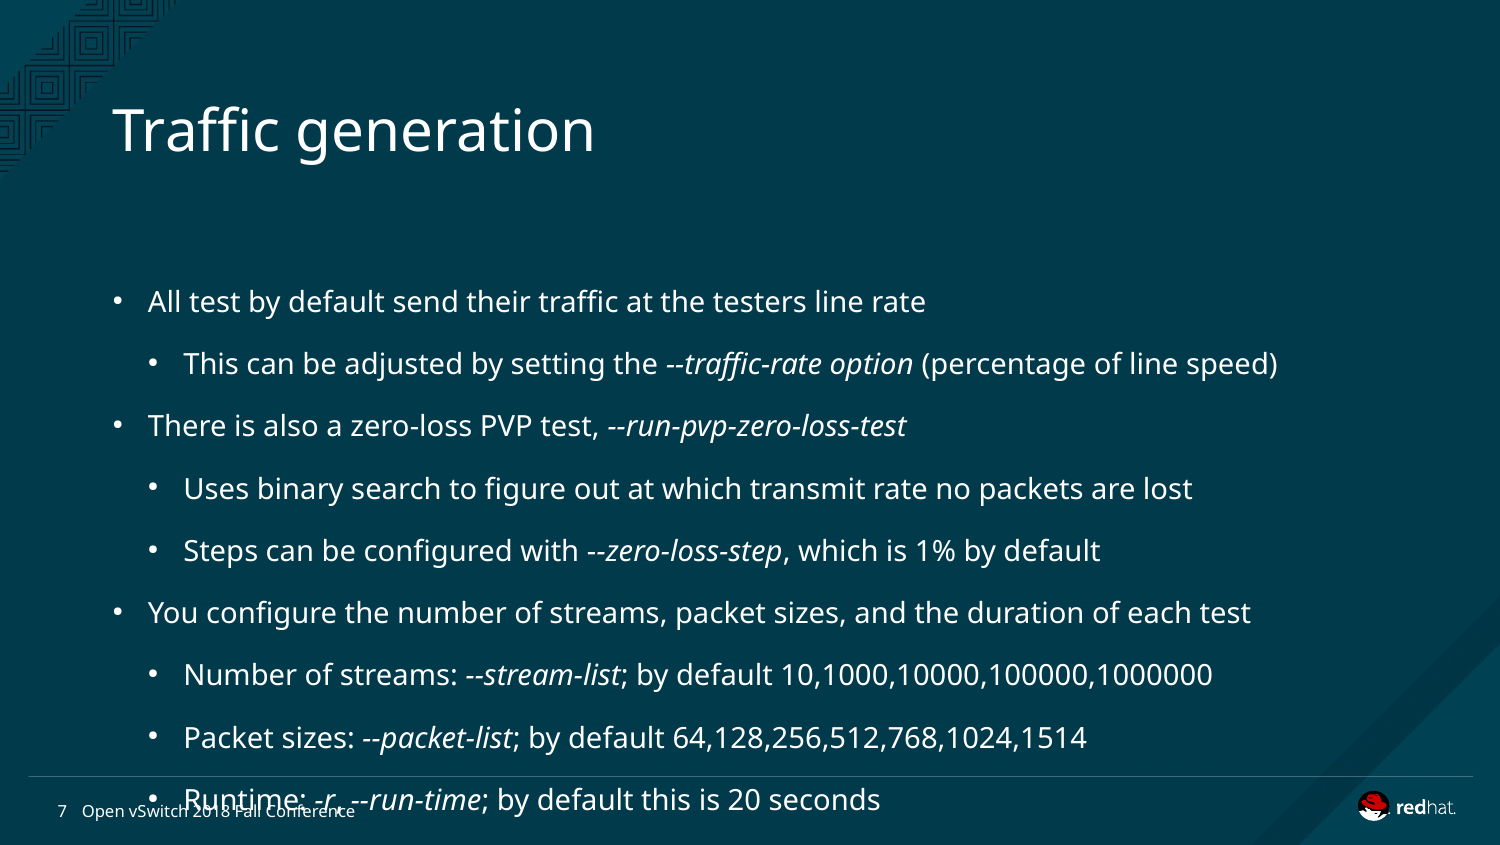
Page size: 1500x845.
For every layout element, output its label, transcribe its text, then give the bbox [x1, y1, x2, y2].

picture [99, 38, 103, 49]
text_box All test by default send their traffic at the testers line rate This can be adjusted by setting the --traffic-rate option (percentage of line speed) There is also a zero-loss PVP test, --run-pvp-zero-loss-test Uses binary search to figure out at which transmit rate no packets are lost Steps can be configured with --zero-loss-step, which is 1% by default You configure the number of streams, packet sizes, and the duration of each test Number of streams: --stream-list; by default 10,1000,10000,100000,1000000 Packet sizes: --packet-list; by default 64,128,256,512,768,1024,1514 Runtime: -r, --run-time; by default this is 20 seconds [112, 281, 1388, 725]
title Traffic generation [112, 0, 1388, 169]
